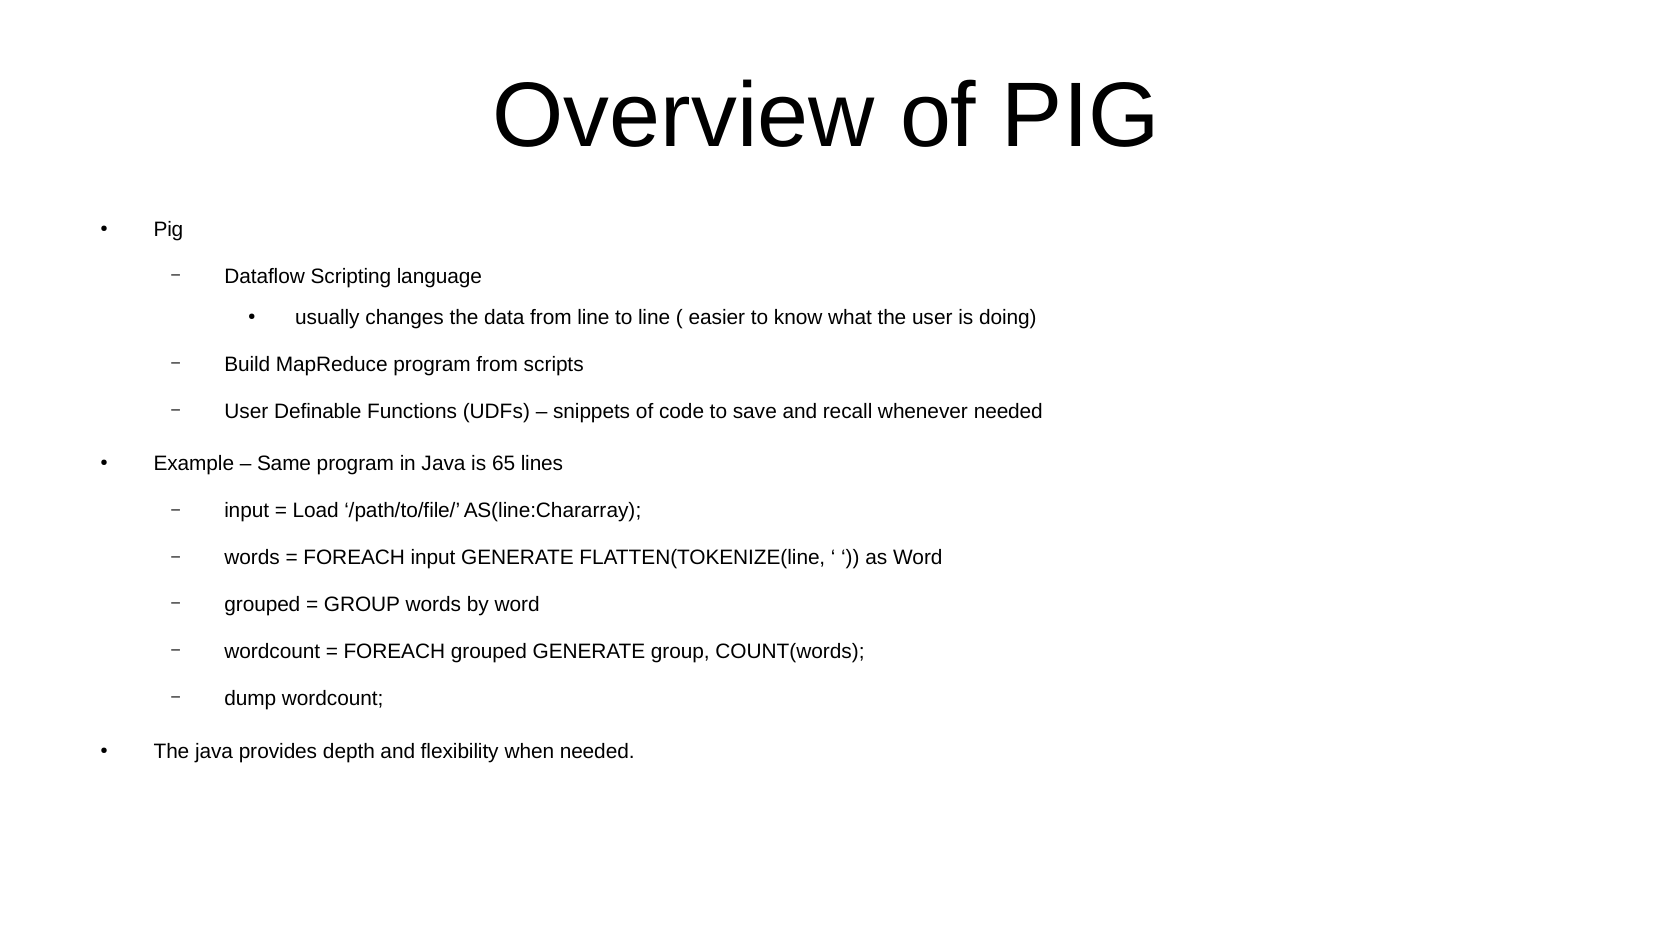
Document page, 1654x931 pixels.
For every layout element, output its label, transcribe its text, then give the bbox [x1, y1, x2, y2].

list Pig Dataflow Scripting language usually changes the data from line to line ( easier to know what the user is doing) Build MapReduce program from scripts User Definable Functions (UDFs) – snippets of code to save and recall whenever needed Example – Same program in Java is 65 lines input = Load ‘/path/to/file/’ AS(line:Chararray); words = FOREACH input GENERATE FLATTEN(TOKENIZE(line, ‘ ‘)) as Word grouped = GROUP words by word wordcount = FOREACH grouped GENERATE group, COUNT(words); dump wordcount; The java provides depth and flexibility when needed. [82, 217, 1636, 916]
title Overview of PIG [82, 37, 1571, 193]
